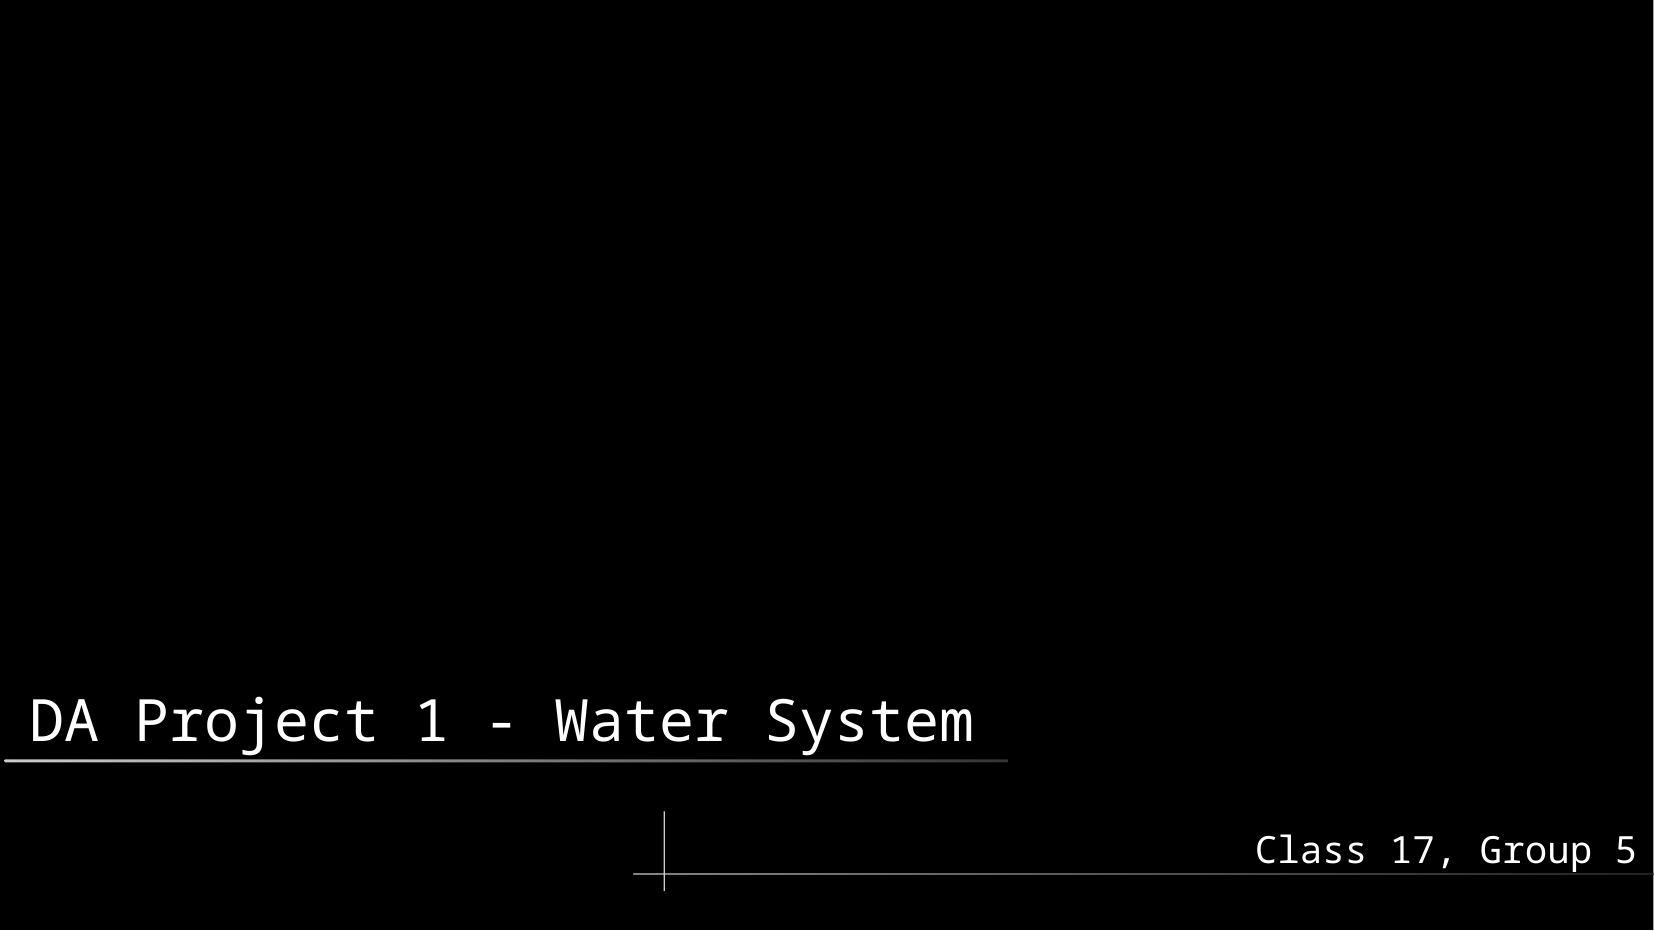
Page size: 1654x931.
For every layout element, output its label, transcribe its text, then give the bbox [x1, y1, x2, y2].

text_box Class 17, Group 5 [1240, 816, 1654, 931]
title DA Project 1 - Water System [29, 640, 1123, 796]
